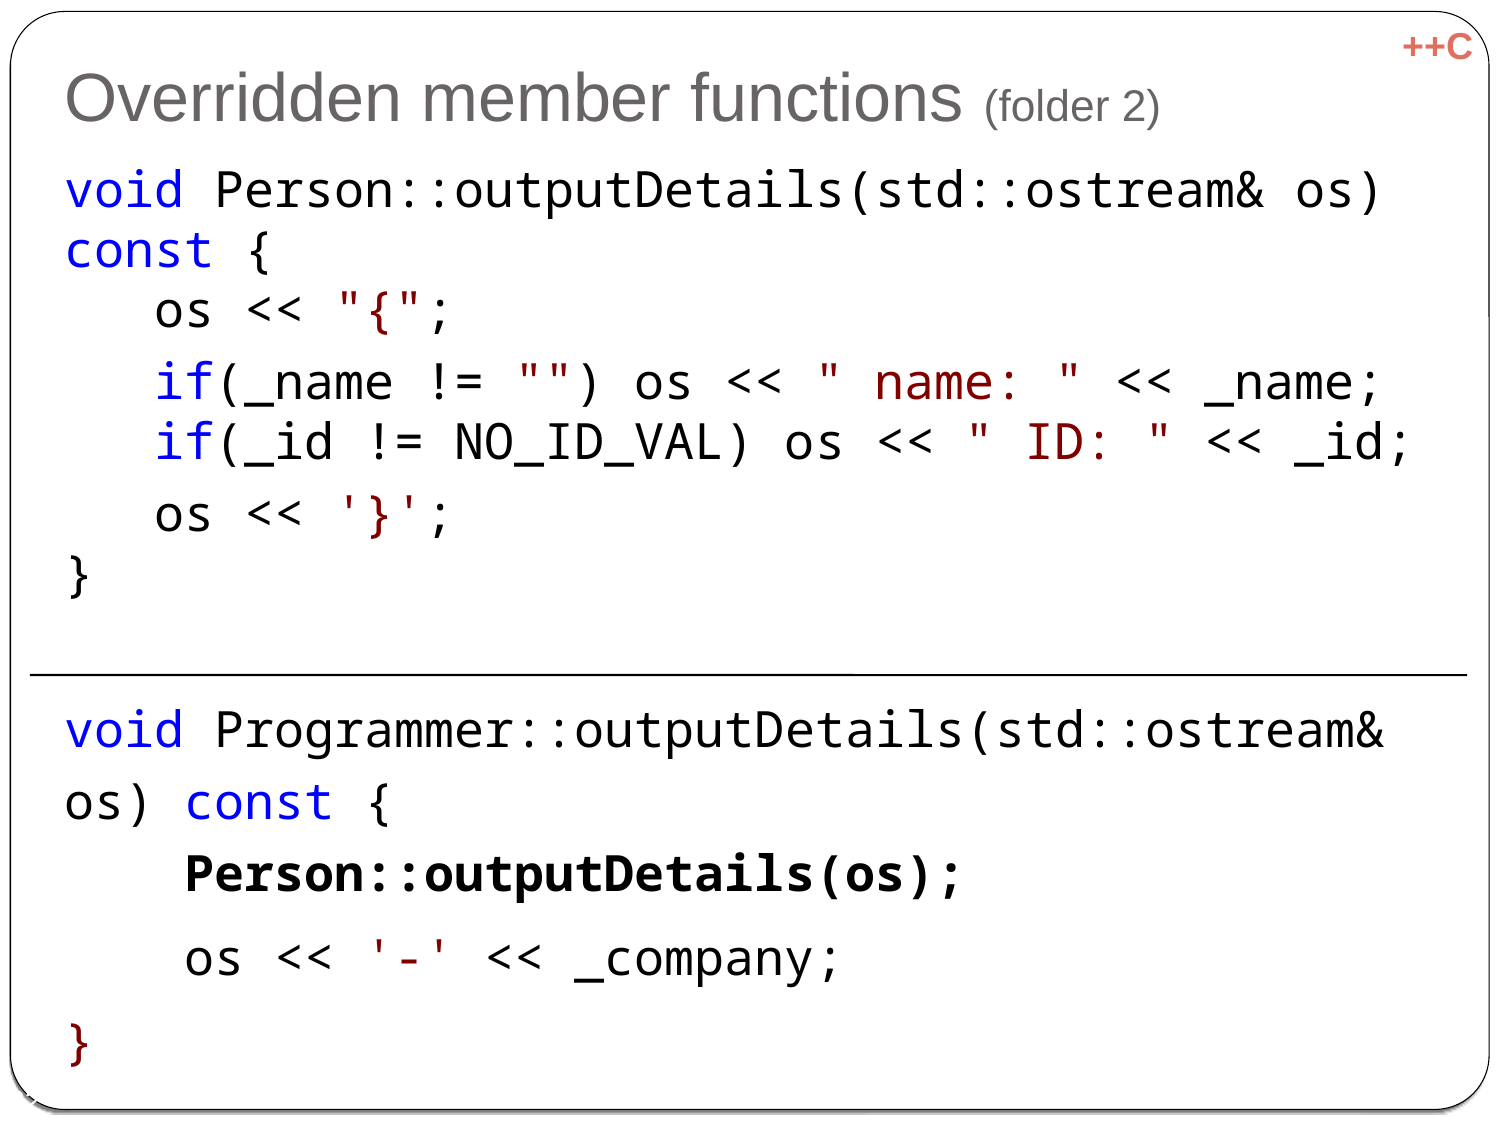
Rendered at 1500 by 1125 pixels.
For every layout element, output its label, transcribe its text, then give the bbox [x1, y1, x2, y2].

list void Person::outputDetails(std::ostream& os) const { os << "{"; if(_name != "") os << " name: " << _name; if(_id != NO_ID_VAL) os << " ID: " << _id; os << '}'; } void Programmer::outputDetails(std::ostream& os) const { Person::outputDetails(os); os << '-' << _company; } [50, 149, 1450, 674]
title Overridden member functions (folder 2) [50, 45, 1450, 149]
list void Person::outputDetails(std::ostream& os) const { os << "{"; if(_name != "") os << " name: " << _name; if(_id != NO_ID_VAL) os << " ID: " << _id; os << '}'; } void Programmer::outputDetails(std::ostream& os) const { Person::outputDetails(os); os << '-' << _company; } [50, 677, 1450, 1088]
slide_number <number> [0, 1074, 50, 1125]
